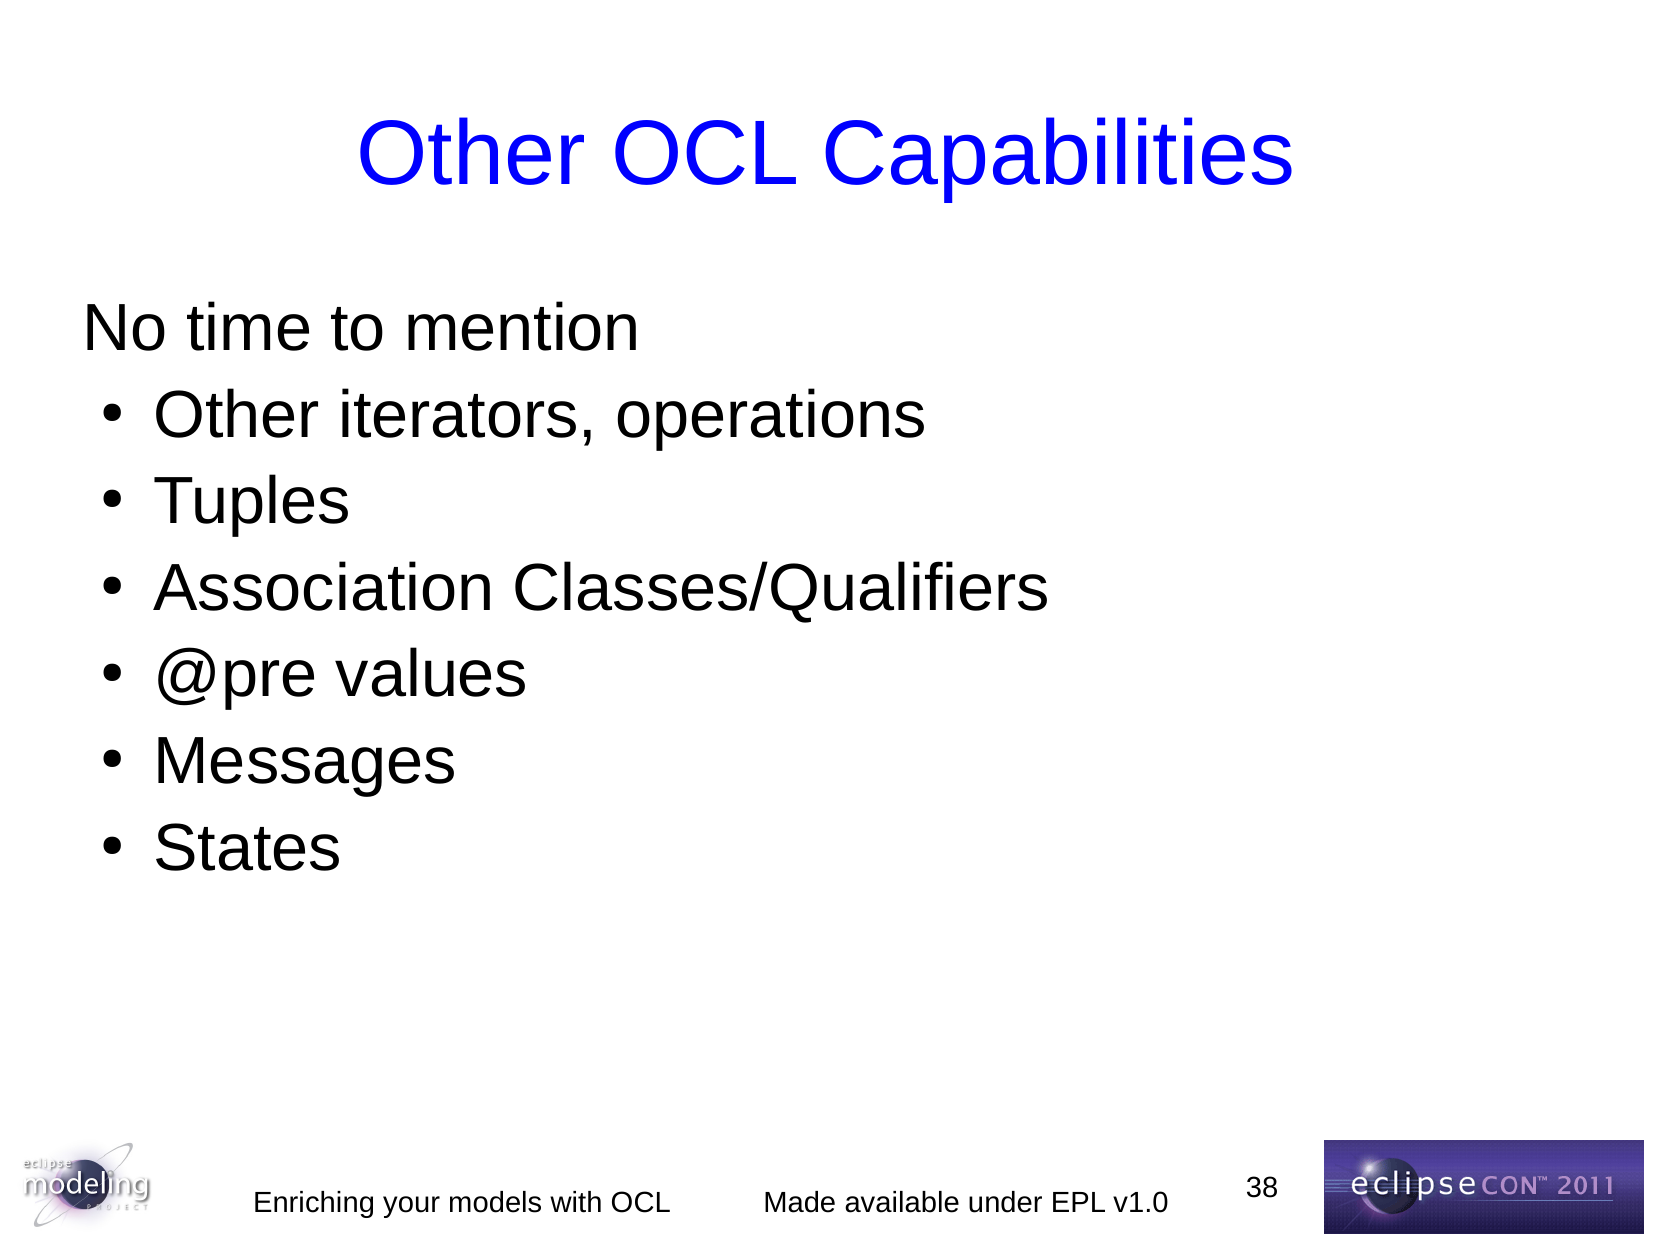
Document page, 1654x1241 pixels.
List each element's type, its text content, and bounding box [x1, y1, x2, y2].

picture [1324, 1140, 1644, 1234]
picture [9, 1136, 156, 1235]
title Other OCL Capabilities [82, 49, 1571, 257]
list No time to mention Other iterators, operations Tuples Association Classes/Qualifiers @pre values Messages States [82, 290, 1571, 1109]
